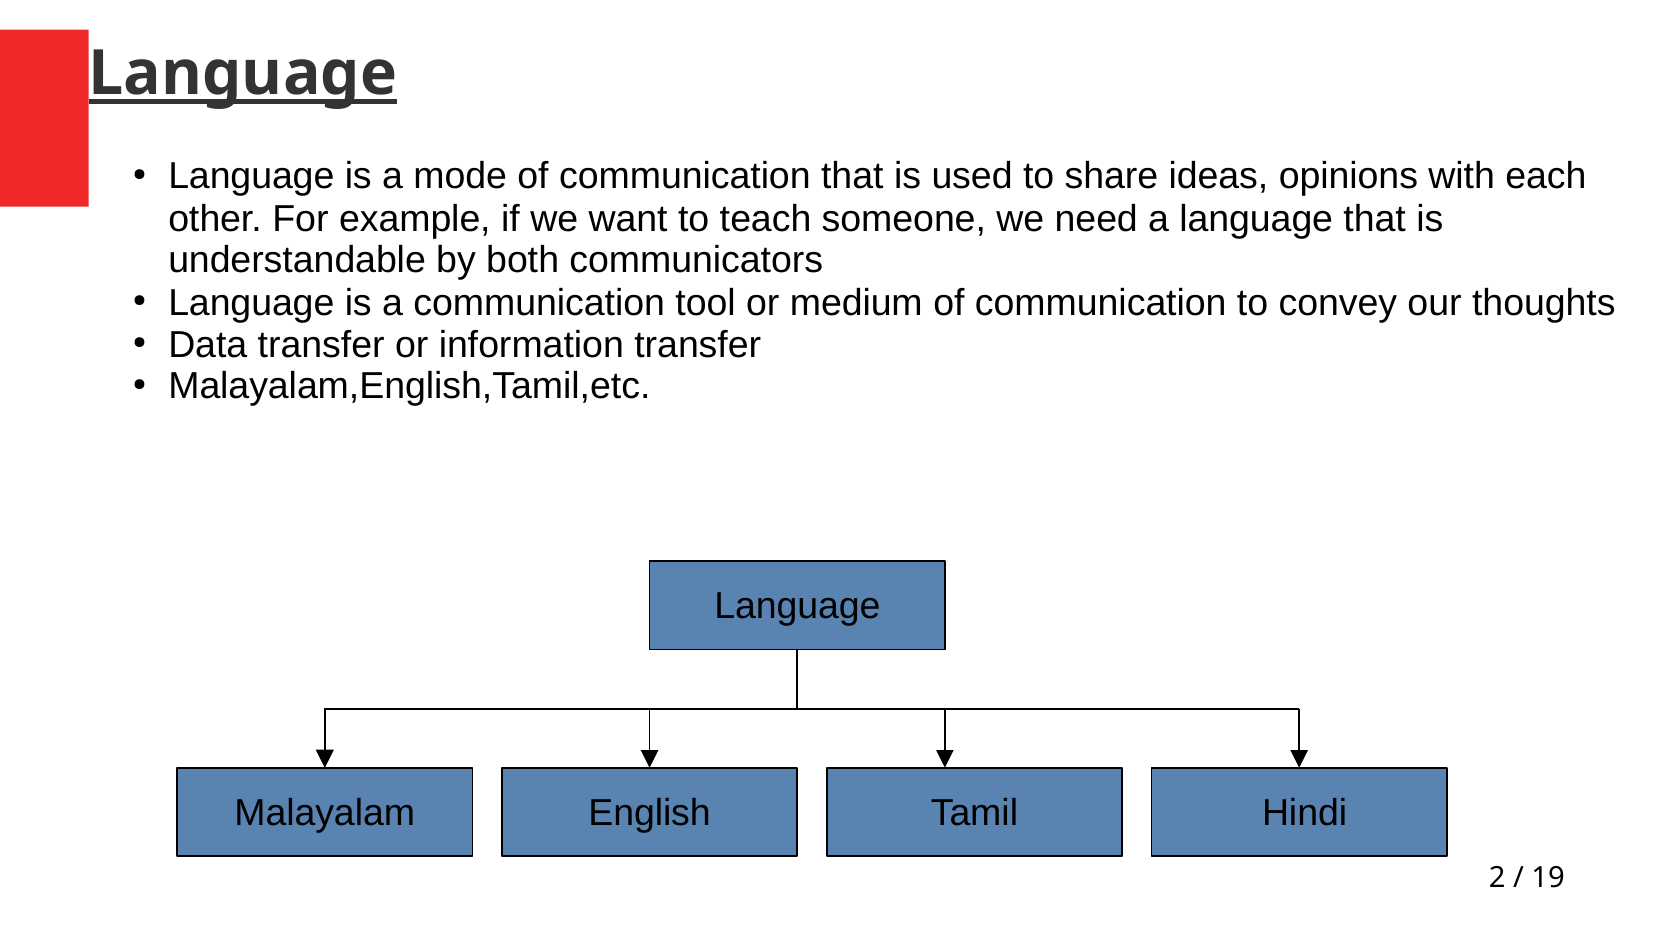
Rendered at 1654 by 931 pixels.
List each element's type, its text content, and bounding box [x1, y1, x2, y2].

title Language [88, 27, 1565, 207]
text_box Malayalam [177, 767, 473, 857]
text_box Hindi [1151, 767, 1447, 857]
text_box Tamil [826, 767, 1123, 857]
text_box Language is a mode of communication that is used to share ideas, opinions with each other. For example, if we want to teach someone, we need a language that is understandable by both communicators Language is a communication tool or medium of communication to convey our thoughts Data transfer or information transfer Malayalam,English,Tamil,etc. [118, 147, 1654, 450]
text_box Language [649, 561, 945, 650]
text_box English [501, 767, 798, 857]
